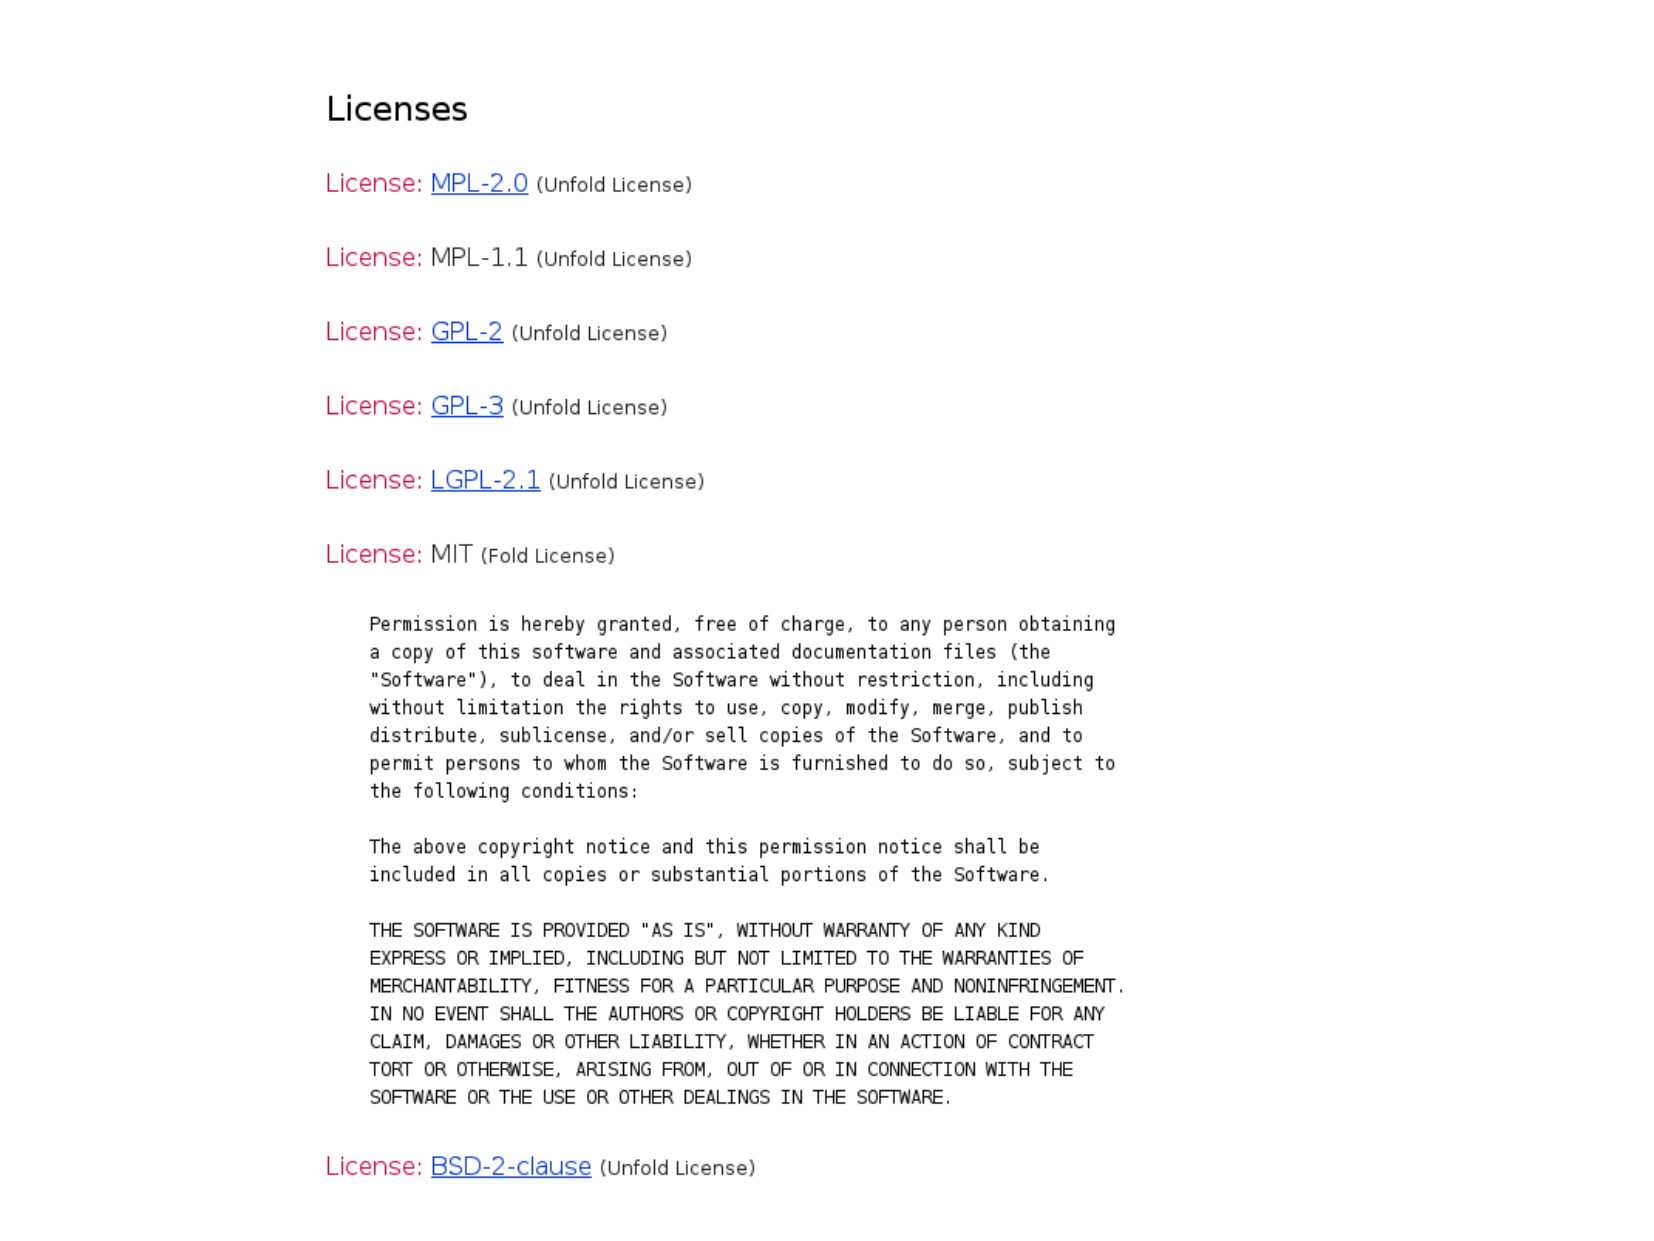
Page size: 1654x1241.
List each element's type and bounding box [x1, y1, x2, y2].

picture [280, 73, 1374, 1203]
